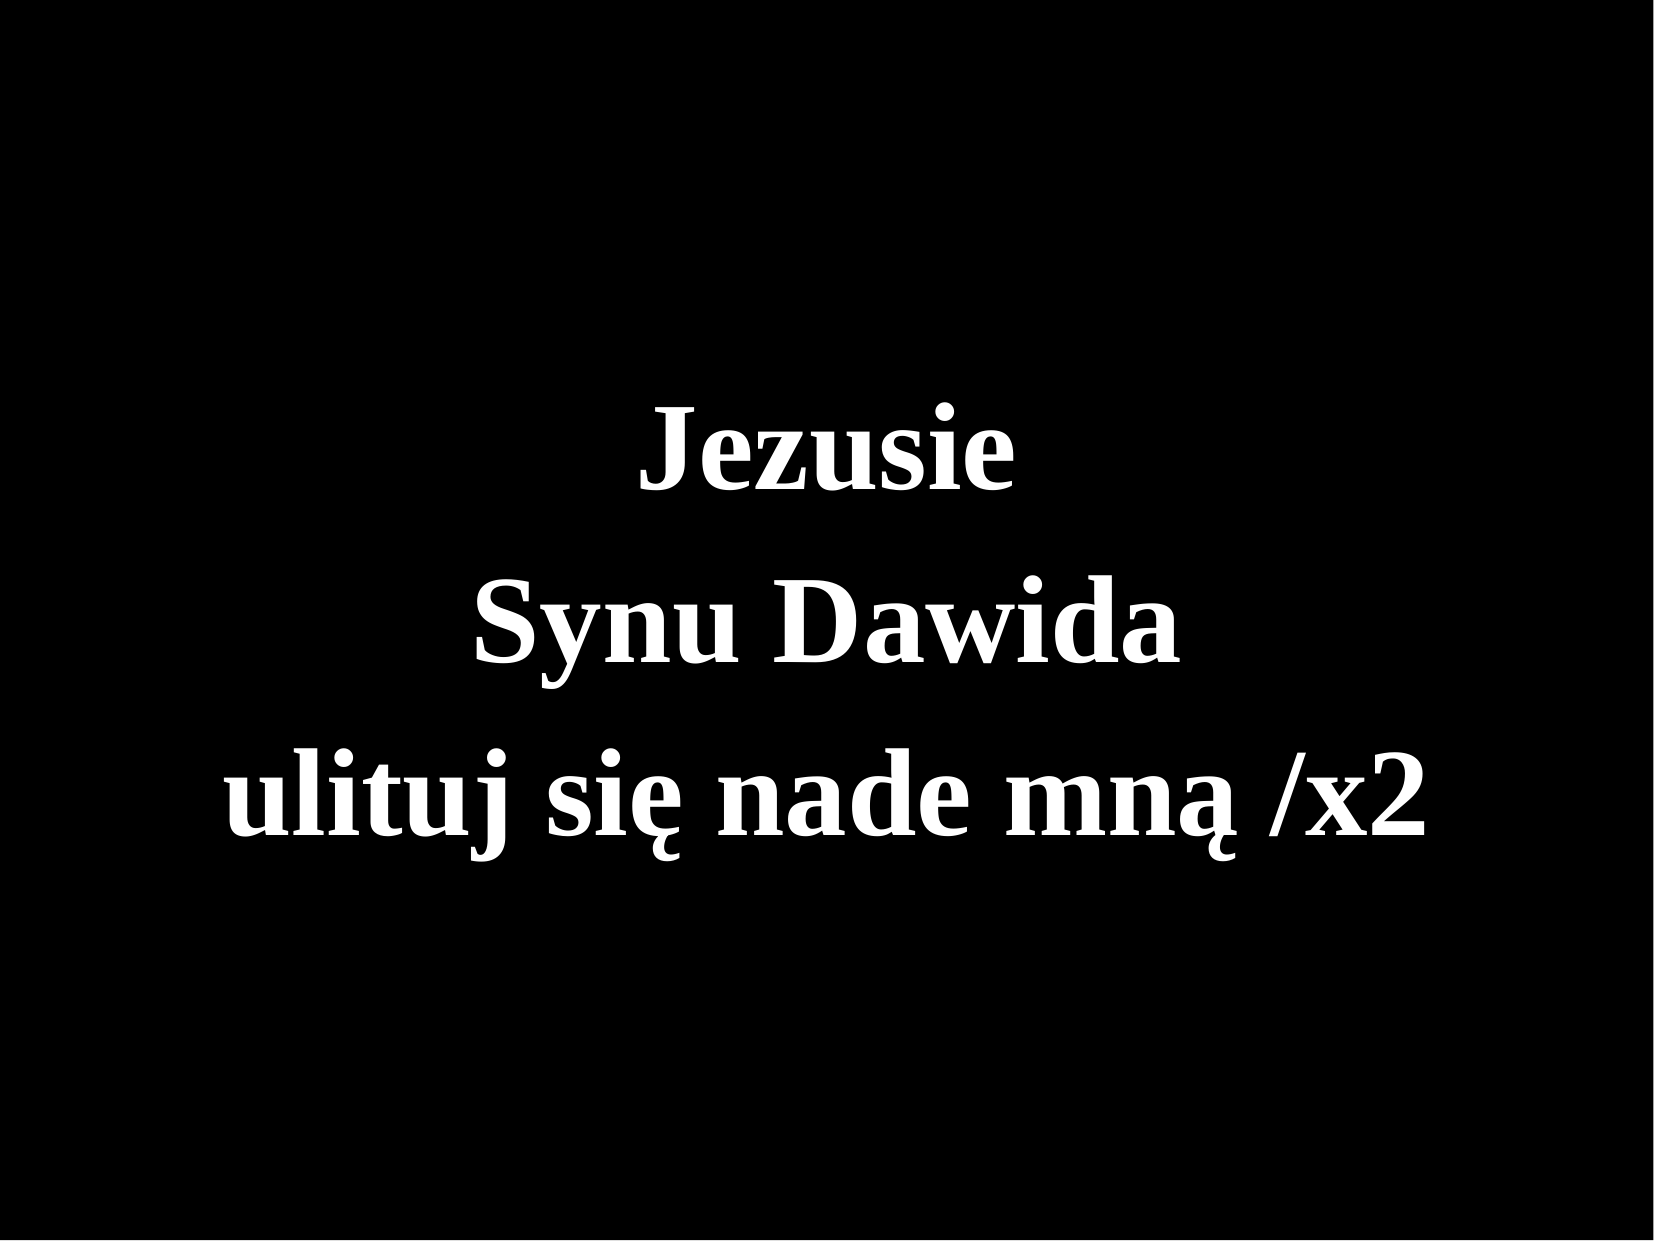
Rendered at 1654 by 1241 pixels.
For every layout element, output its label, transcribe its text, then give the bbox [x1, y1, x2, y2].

title Jezusie ppp Synu Dawida ppp ulituj się nade mną /x2 [0, 0, 1654, 1241]
